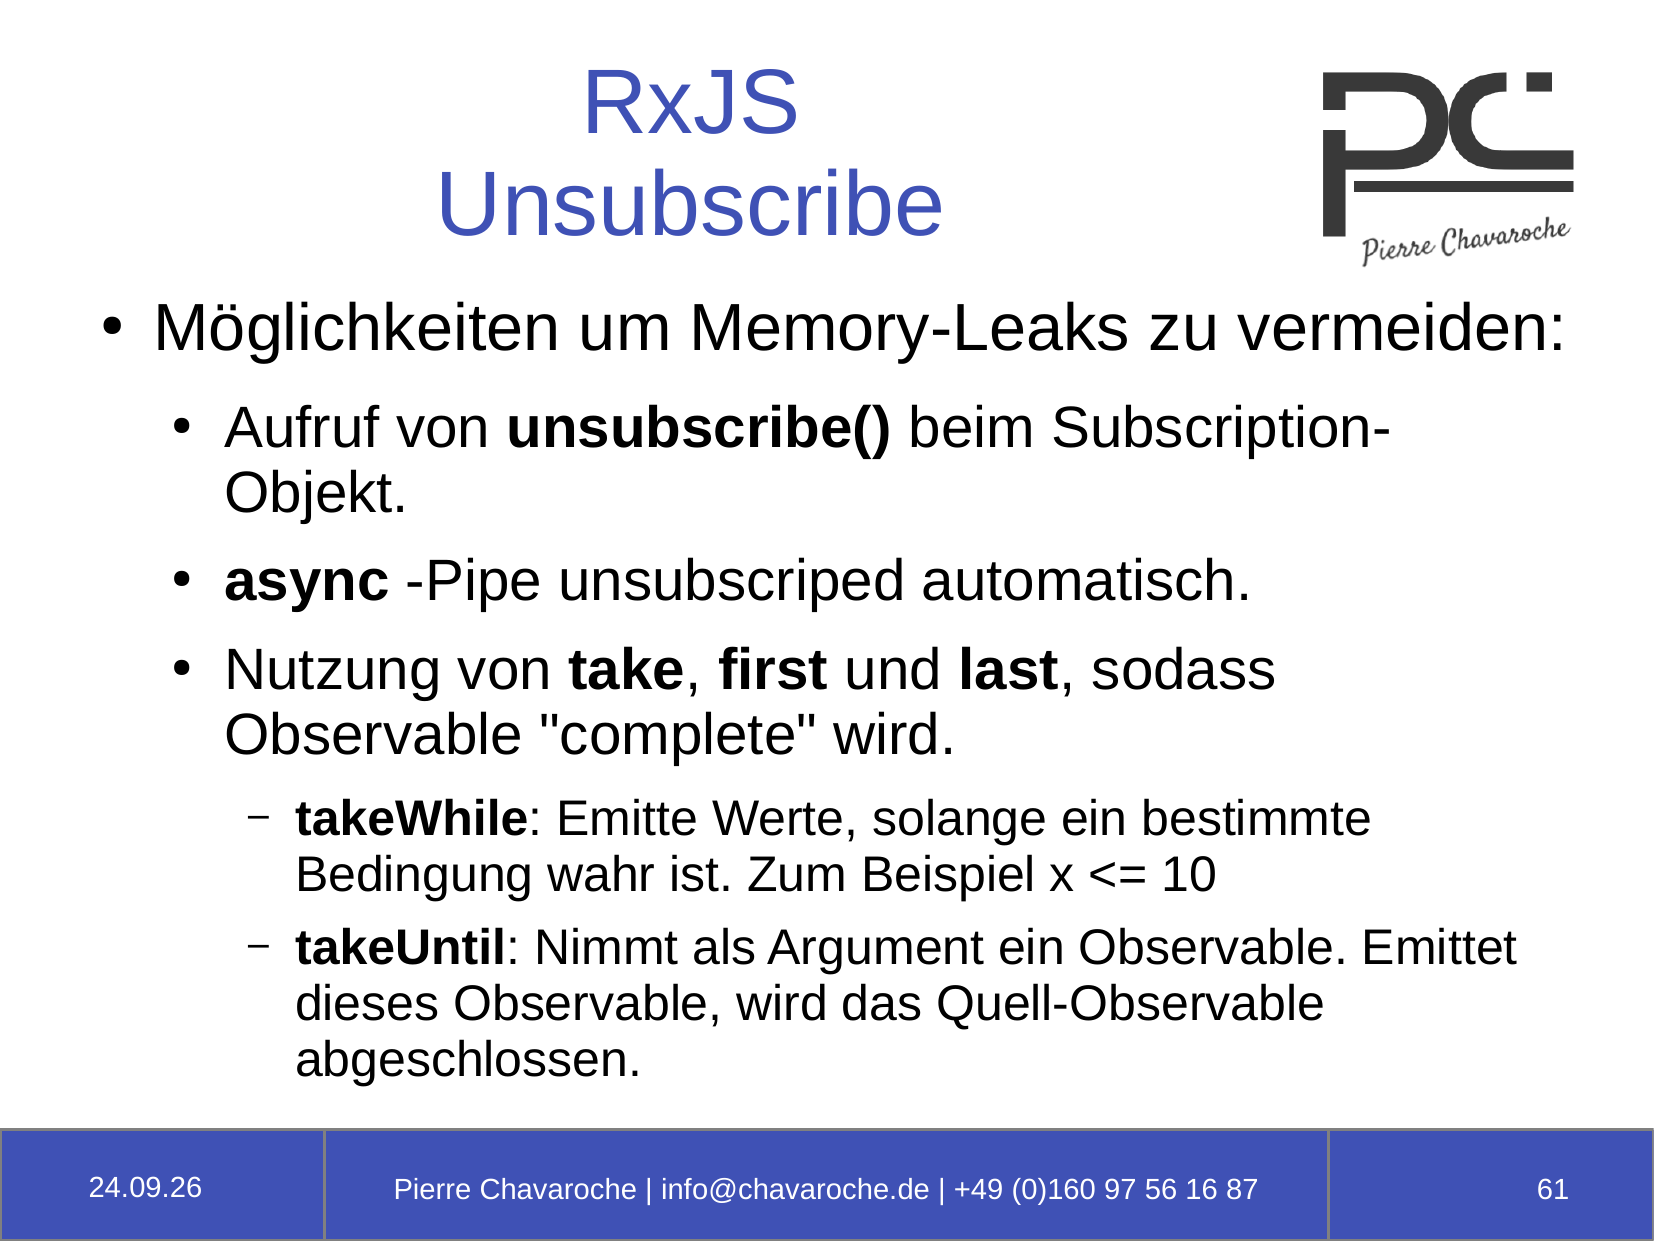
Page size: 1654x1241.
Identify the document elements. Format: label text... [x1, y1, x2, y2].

list Möglichkeiten um Memory-Leaks zu vermeiden: Aufruf von unsubscribe() beim Subscription-Objekt. async -Pipe unsubscriped automatisch. Nutzung von take, first und last, sodass Observable "complete" wird. takeWhile: Emitte Werte, solange ein bestimmte Bedingung wahr ist. Zum Beispiel x <= 10 takeUntil: Nimmt als Argument ein Observable. Emittet dieses Observable, wird das Quell-Observable abgeschlossen. [82, 290, 1571, 1109]
title RxJS Unsubscribe [82, 49, 1300, 257]
picture [1307, 29, 1589, 311]
